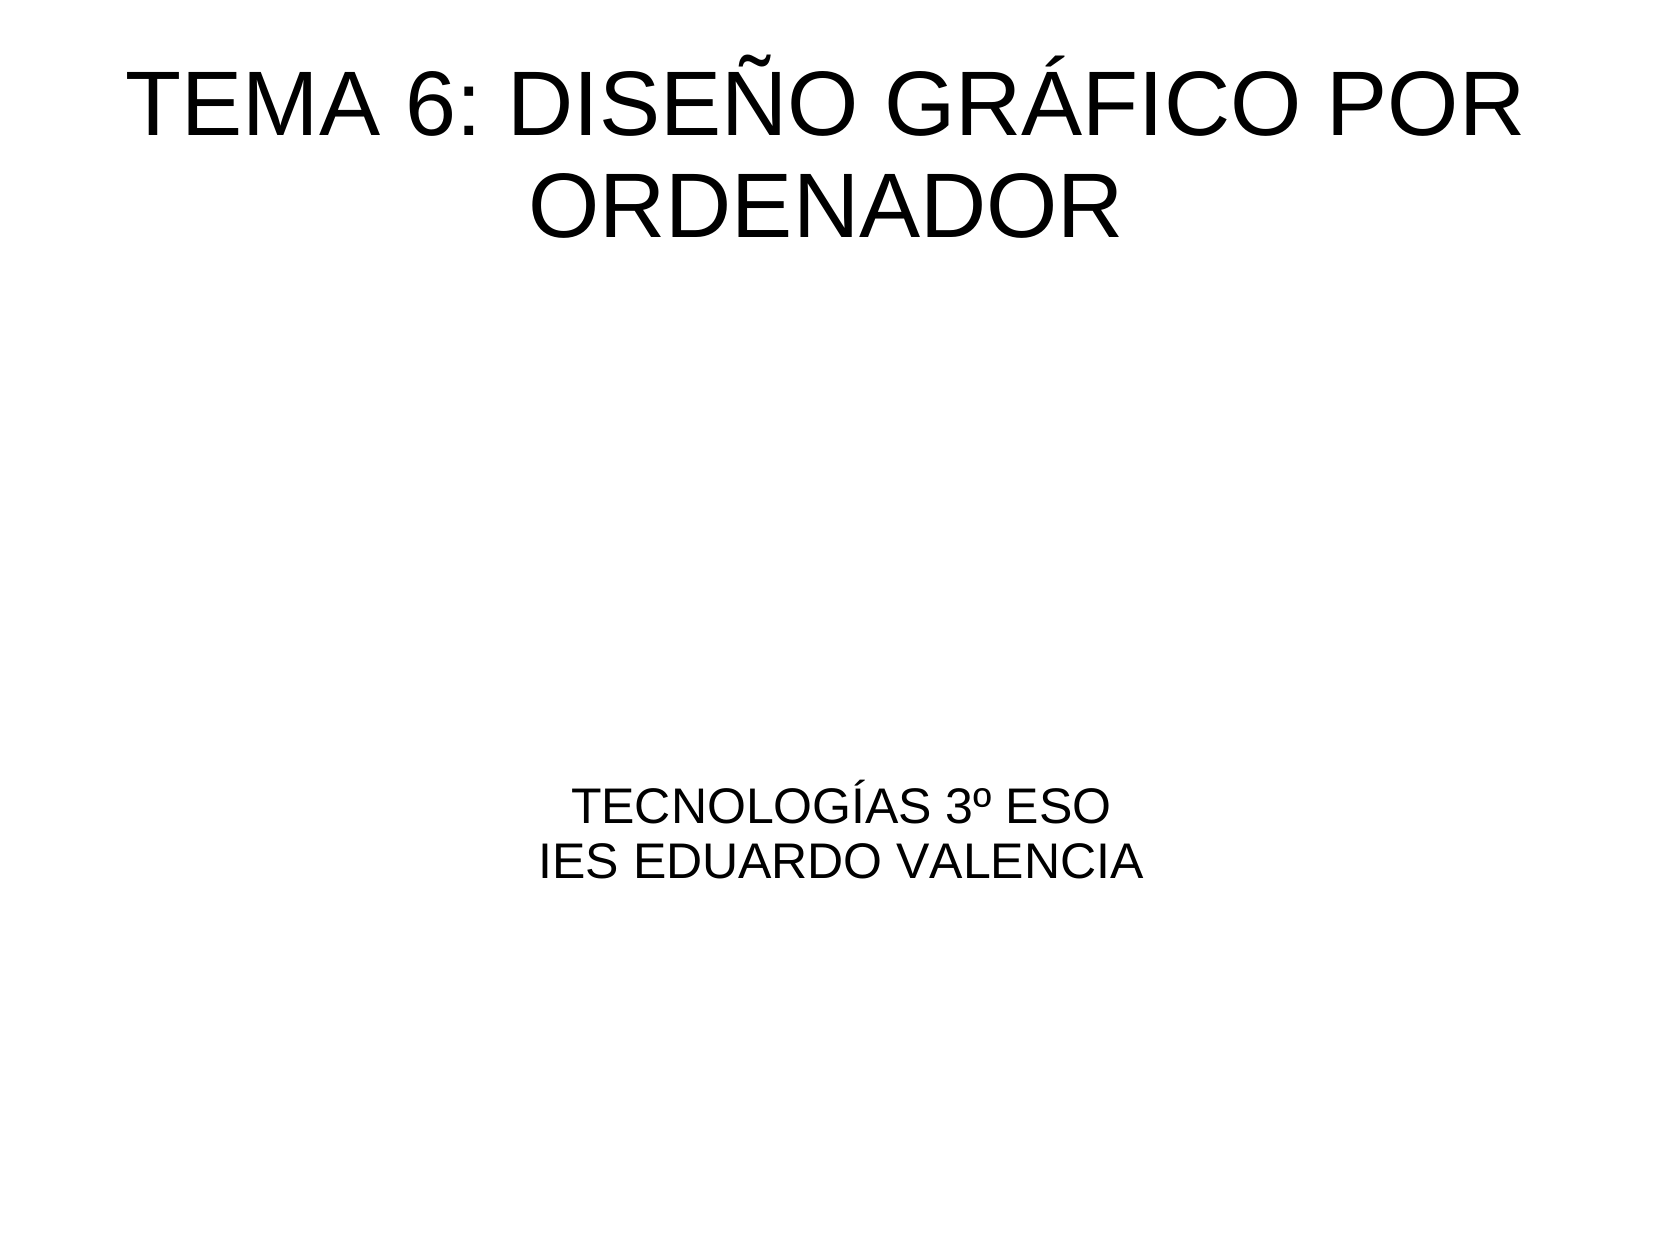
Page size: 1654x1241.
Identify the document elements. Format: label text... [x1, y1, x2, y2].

title TEMA 6: DISEÑO GRÁFICO POR ORDENADOR [82, 47, 1571, 259]
text_box TECNOLOGÍAS 3º ESO IES EDUARDO VALENCIA [177, 767, 1506, 1006]
